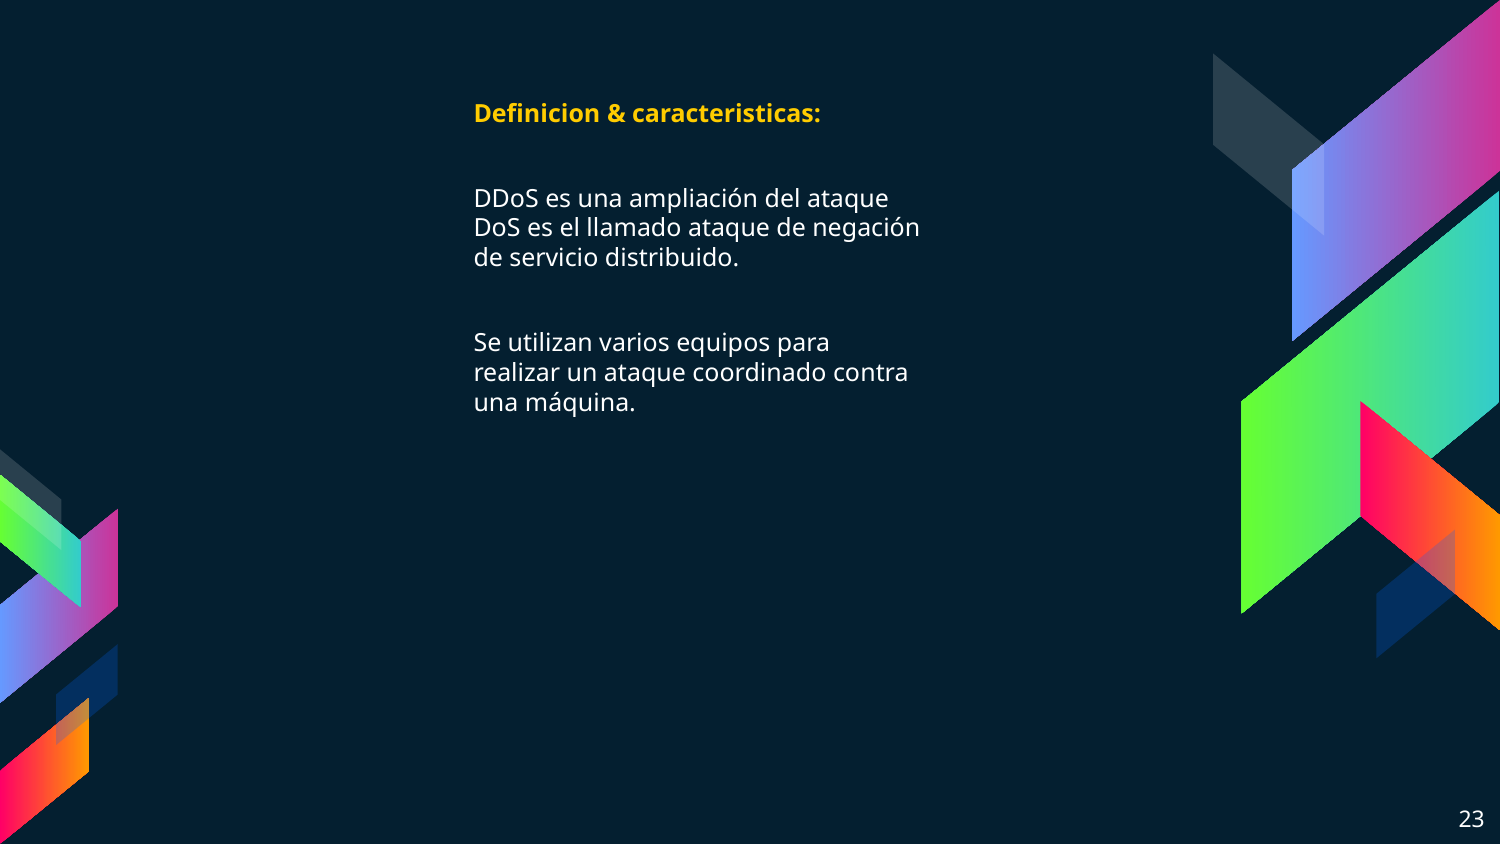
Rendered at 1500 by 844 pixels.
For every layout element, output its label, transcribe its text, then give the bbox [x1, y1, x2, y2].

list Definicion & caracteristicas: DDoS es una ampliación del ataque DoS es el llamado ataque de negación de servicio distribuido. Se utilizan varios equipos para realizar un ataque coordinado contra una máquina. [458, 82, 939, 553]
slide_number <number> [1403, 789, 1500, 844]
